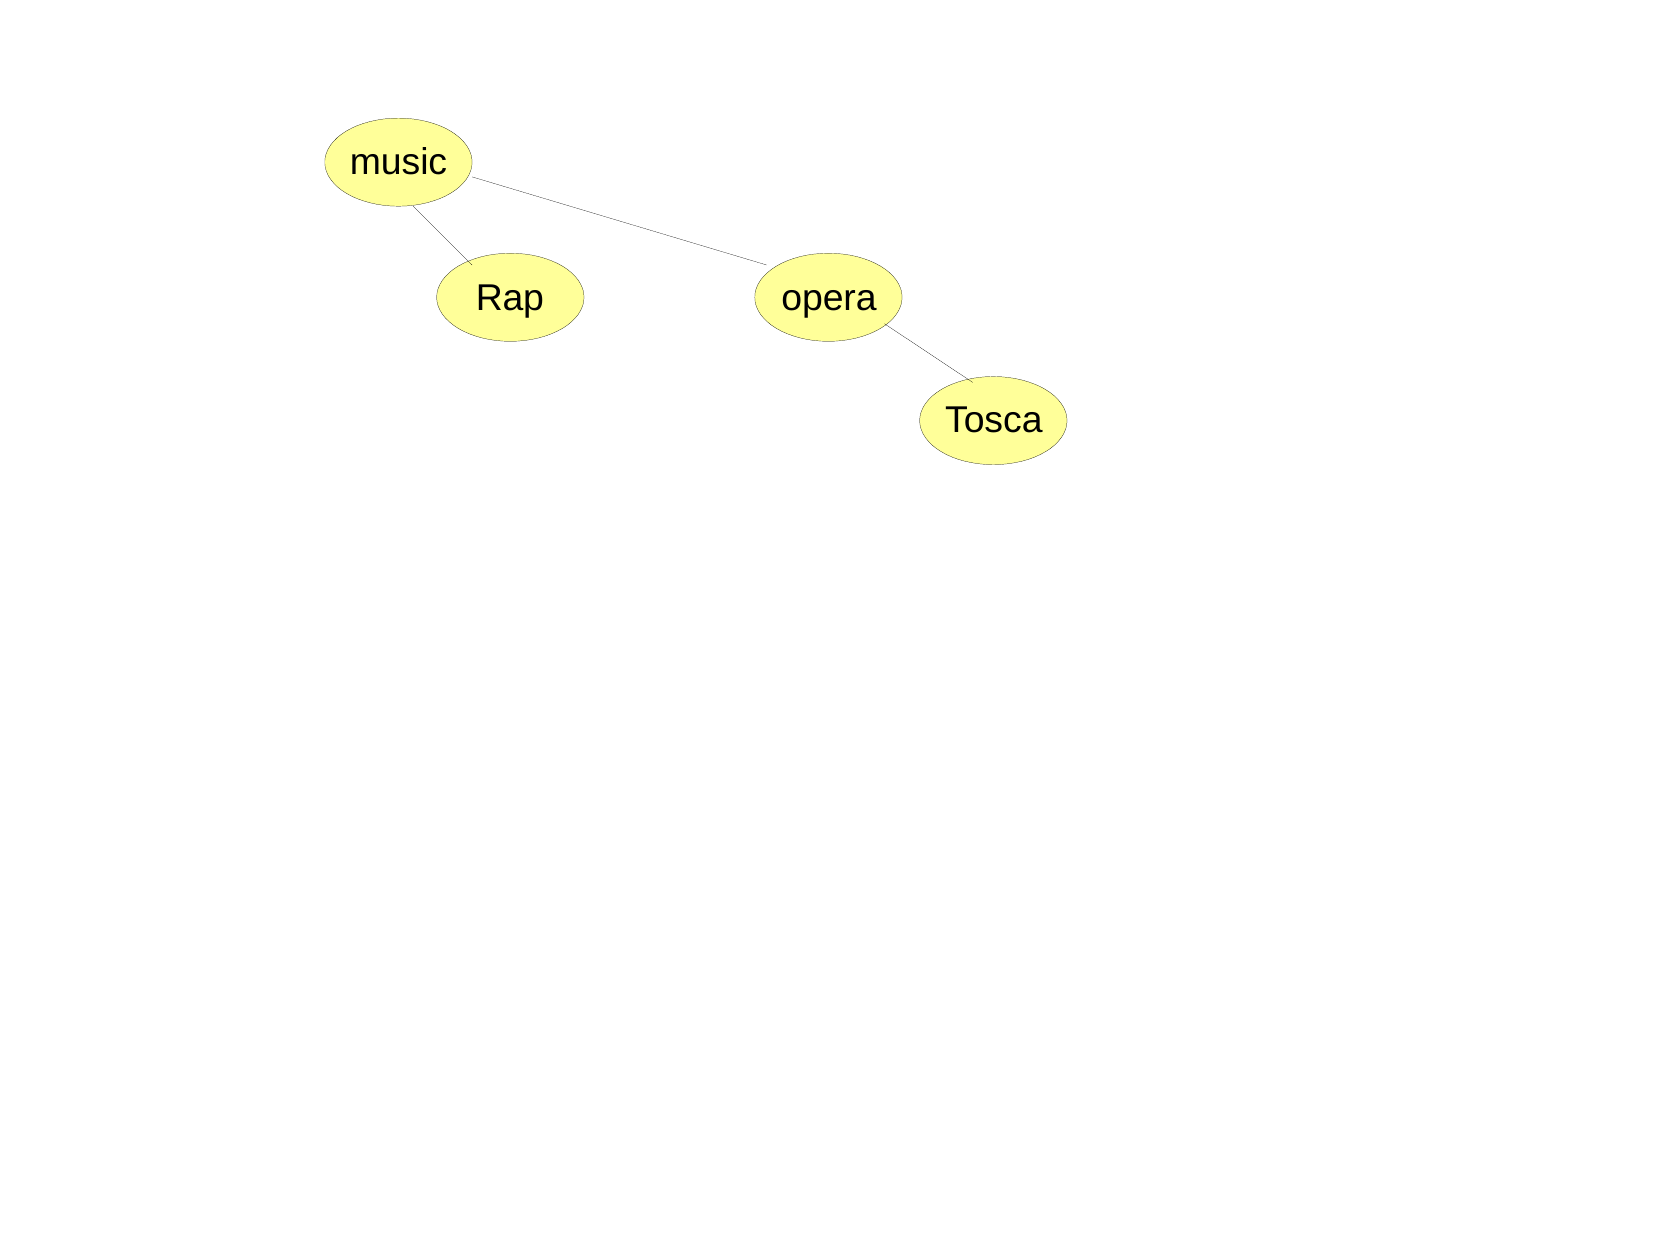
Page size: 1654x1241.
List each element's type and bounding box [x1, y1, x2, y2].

picture [324, 118, 1069, 467]
